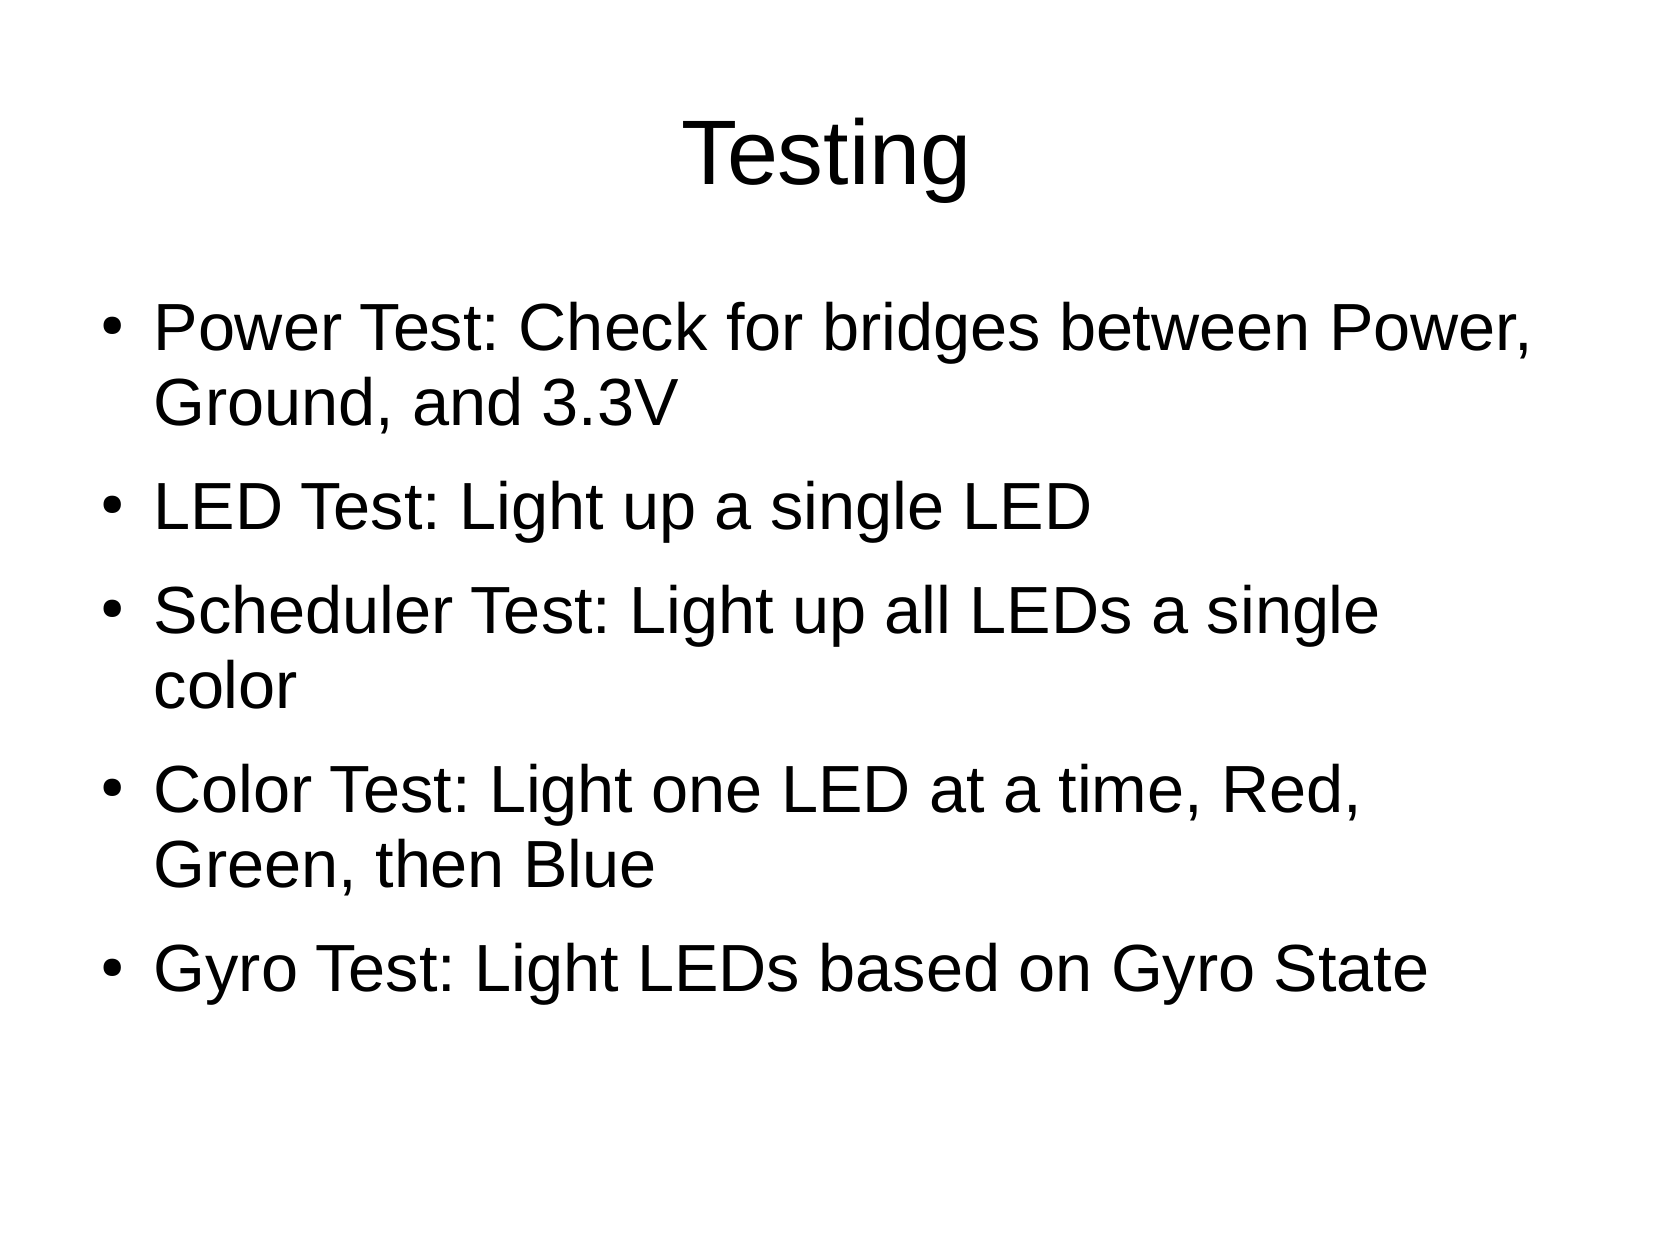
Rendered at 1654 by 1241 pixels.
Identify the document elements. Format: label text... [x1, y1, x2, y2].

list Power Test: Check for bridges between Power, Ground, and 3.3V LED Test: Light up a single LED Scheduler Test: Light up all LEDs a single color Color Test: Light one LED at a time, Red, Green, then Blue Gyro Test: Light LEDs based on Gyro State [82, 290, 1538, 1010]
title Testing [82, 49, 1571, 257]
